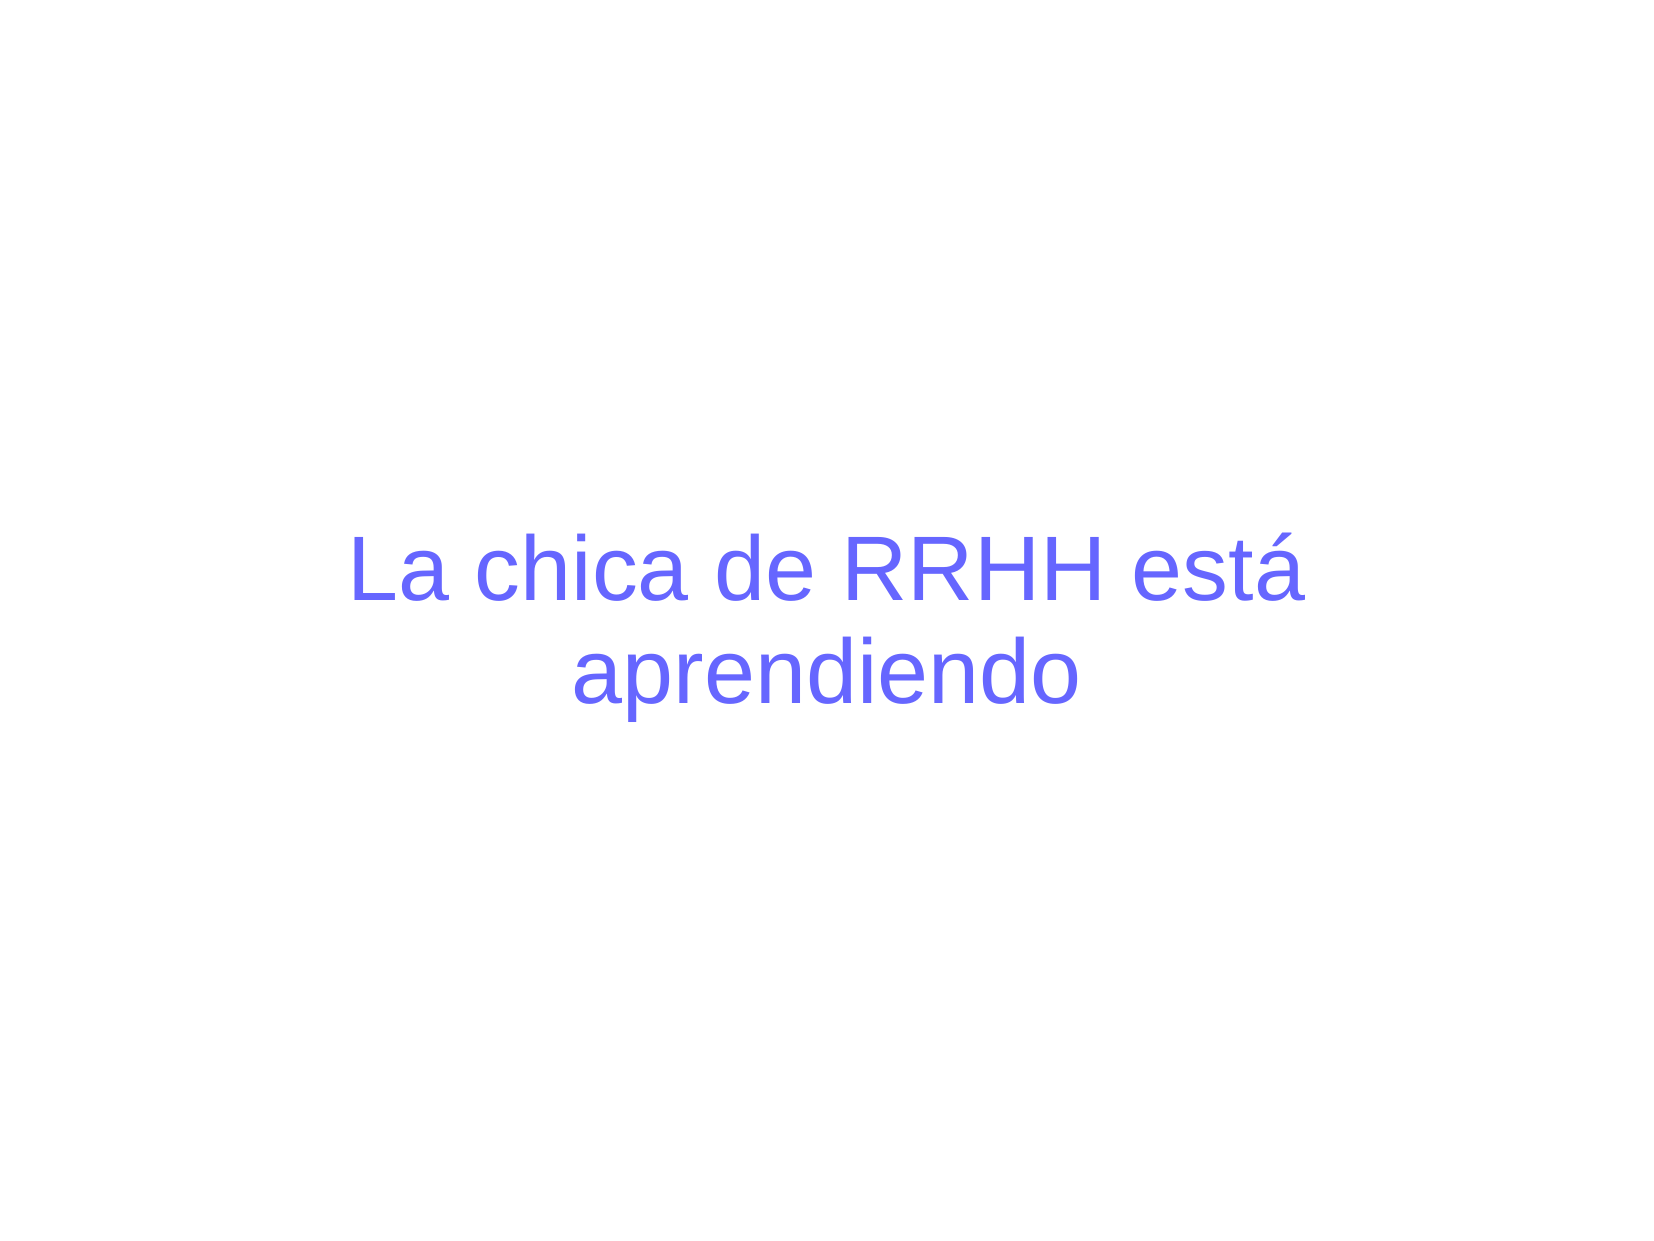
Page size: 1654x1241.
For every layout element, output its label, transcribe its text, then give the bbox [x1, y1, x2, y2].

title La chica de RRHH está aprendiendo [82, 516, 1571, 724]
